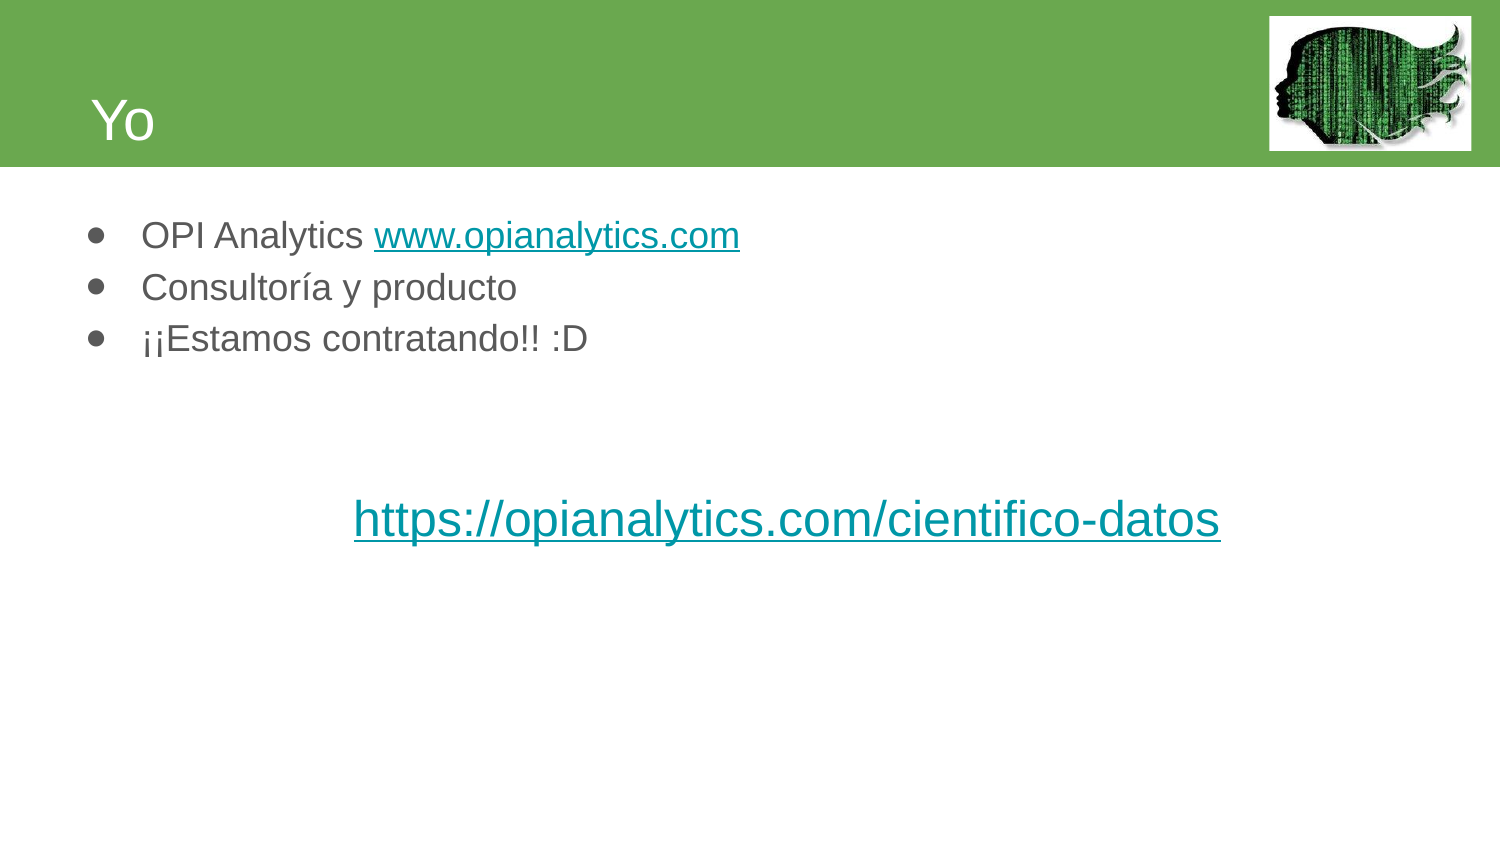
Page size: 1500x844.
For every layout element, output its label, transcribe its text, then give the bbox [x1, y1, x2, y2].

list OPI Analytics www.opianalytics.com Consultoría y producto ¡¡Estamos contratando!! :D https://opianalytics.com/cientifico-datos [51, 189, 1449, 750]
picture [1269, 16, 1472, 151]
title Yo [0, 0, 1500, 167]
